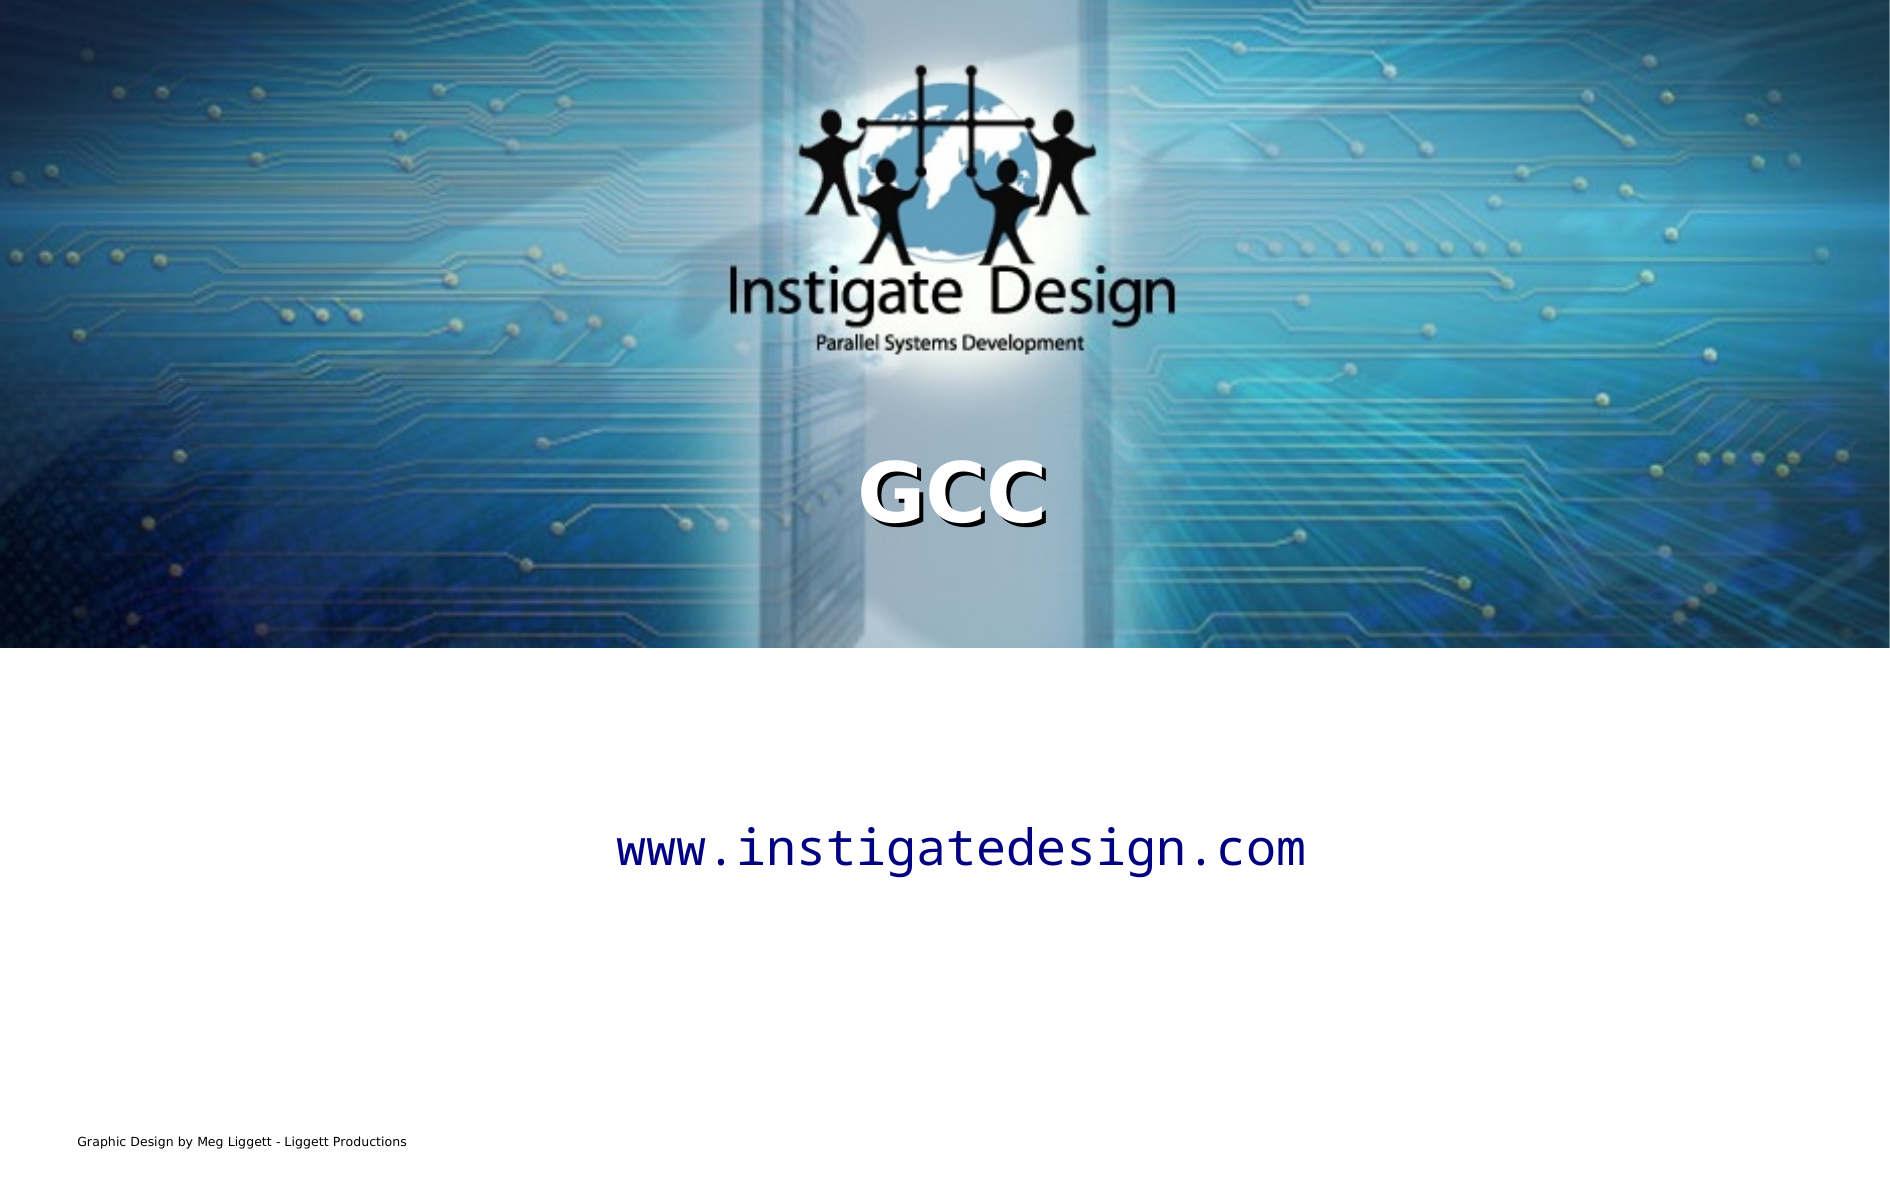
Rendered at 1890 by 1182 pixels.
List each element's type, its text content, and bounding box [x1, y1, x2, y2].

title GCC [150, 444, 1757, 601]
picture [0, 0, 1890, 648]
subtitle www.instigatedesign.com [300, 809, 1623, 928]
